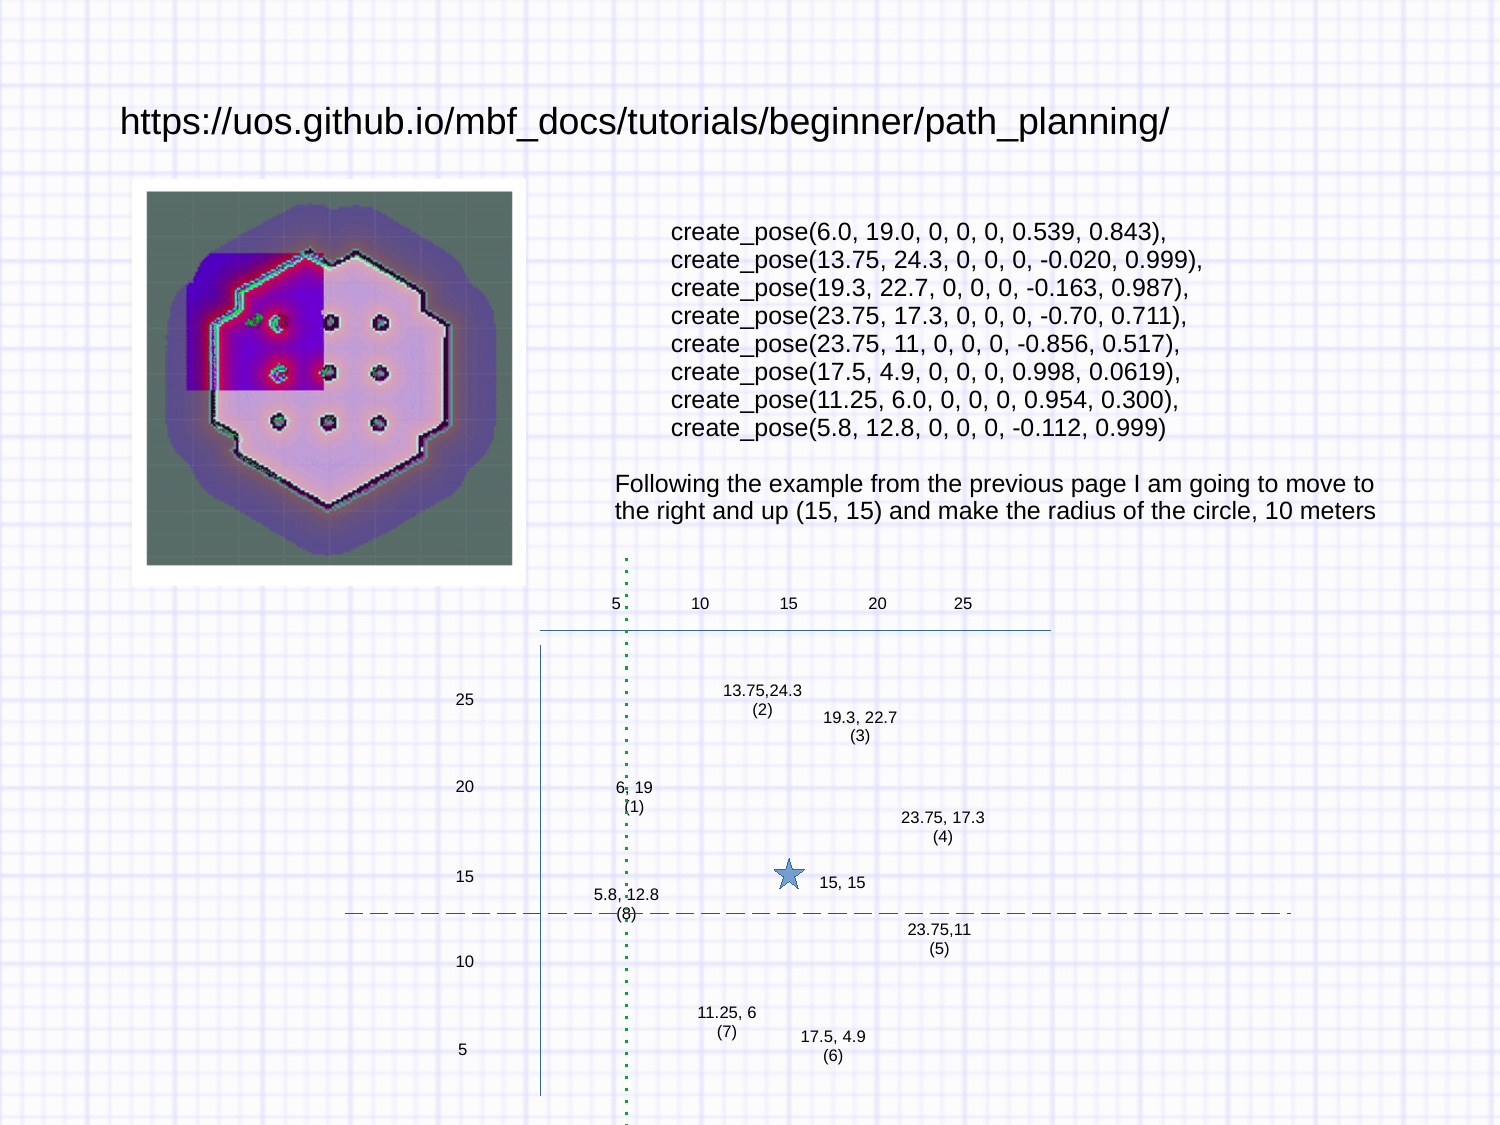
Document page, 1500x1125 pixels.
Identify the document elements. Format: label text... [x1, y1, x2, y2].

text_box [774, 869, 782, 876]
text_box 15 [761, 586, 817, 630]
text_box 17.5, 4.9 (6) [757, 1019, 909, 1091]
text_box 5 [556, 586, 677, 630]
text_box 10 [677, 586, 761, 630]
text_box 15 [405, 859, 525, 903]
text_box 19.3, 22.7 (3) [800, 700, 921, 753]
picture [0, 0, 1500, 1125]
text_box 25 [903, 586, 1024, 630]
text_box https://uos.github.io/mbf_docs/tutorials/beginner/path_planning/ [105, 93, 1185, 150]
text_box [786, 858, 792, 866]
text_box 20 [405, 770, 525, 814]
text_box 20 [817, 586, 903, 630]
text_box 11.25, 6 (7) [651, 996, 803, 1068]
text_box 23.75,11 (5) [863, 913, 1016, 985]
text_box 13.75,24.3 (2) [702, 673, 823, 727]
text_box 5.8, 12.8 (8) [550, 878, 703, 950]
text_box 10 [405, 945, 525, 988]
text_box 5 [402, 1032, 523, 1076]
text_box create_pose(6.0, 19.0, 0, 0, 0, 0.539, 0.843), create_pose(13.75, 24.3, 0, 0, 0, -0.020, 0.999), create_pose(19.3, 22.7, 0, 0, 0, -0.163, 0.987), create_pose(23.75, 17.3, 0, 0, 0, -0.70, 0.711), create_pose(23.75, 11, 0, 0, 0, -0.856, 0.517), create_pose(17.5, 4.9, 0, 0, 0, 0.998, 0.0619), create_pose(11.25, 6.0, 0, 0, 0, 0.954, 0.300), create_pose(5.8, 12.8, 0, 0, 0, -0.112, 0.999) Following the example from the previous page I am going to move to the right and up (15, 15) and make the radius of the circle, 10 meters [600, 210, 1411, 571]
text_box 23.75, 17.3 (4) [883, 801, 1003, 854]
text_box 15, 15 [782, 866, 903, 909]
text_box 25 [405, 683, 525, 727]
text_box 6, 19 (1) [574, 771, 695, 824]
